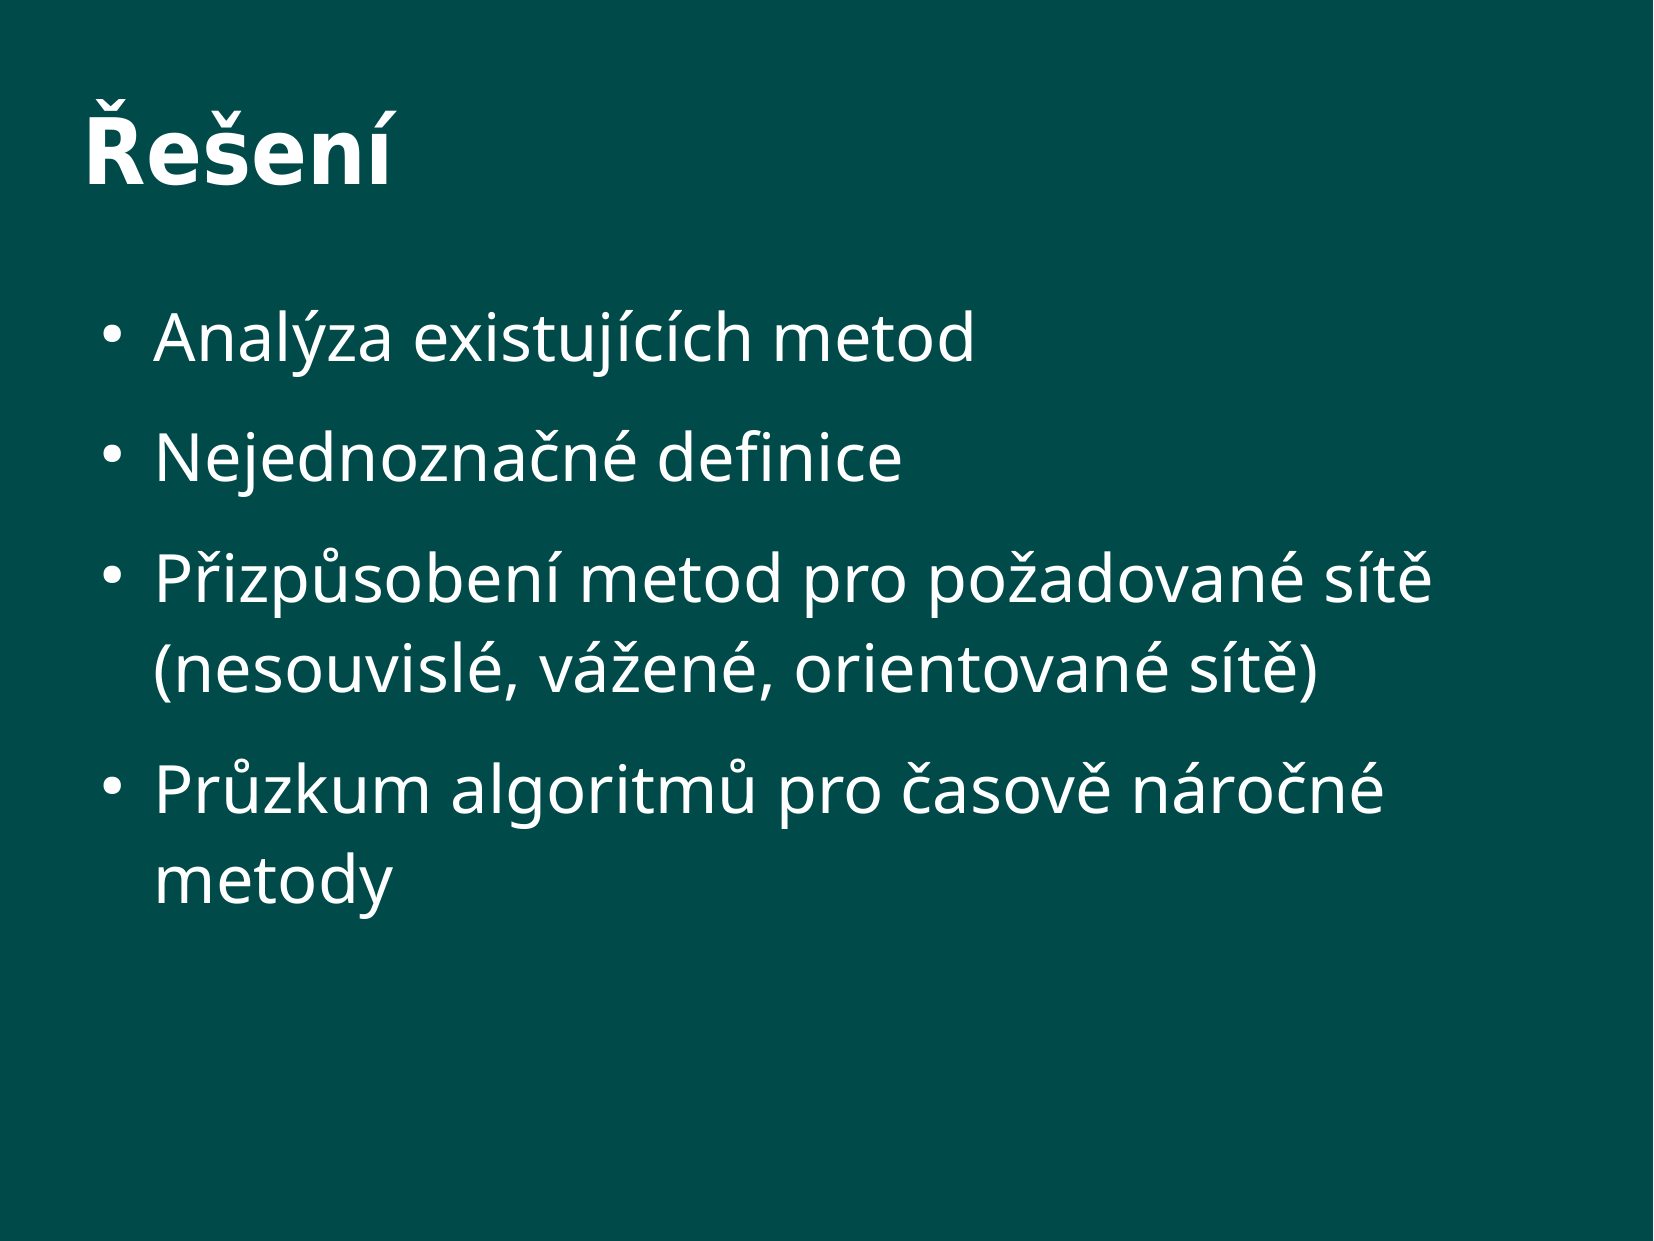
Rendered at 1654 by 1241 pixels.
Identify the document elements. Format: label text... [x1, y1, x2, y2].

title Řešení [82, 49, 1571, 257]
list Analýza existujících metod Nejednoznačné definice Přizpůsobení metod pro požadované sítě (nesouvislé, vážené, orientované sítě) Průzkum algoritmů pro časově náročné metody [82, 290, 1538, 1010]
